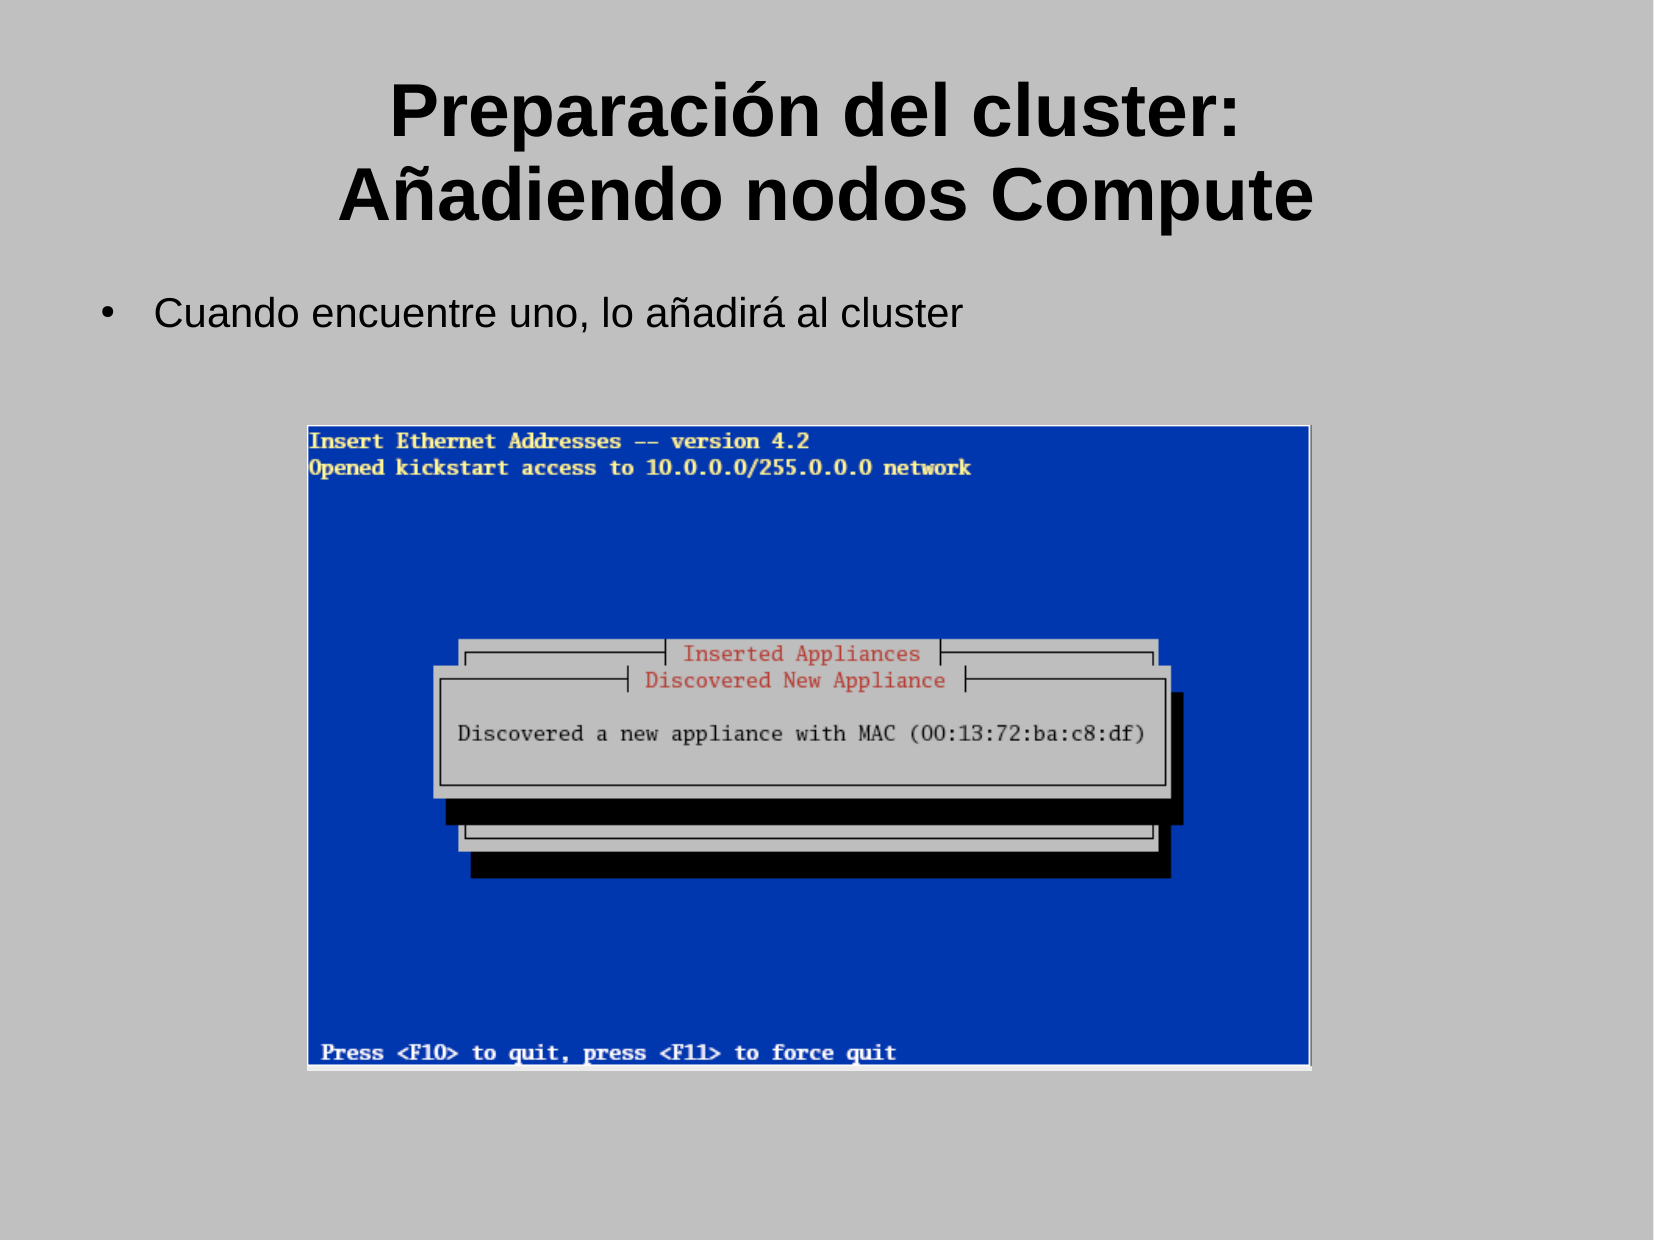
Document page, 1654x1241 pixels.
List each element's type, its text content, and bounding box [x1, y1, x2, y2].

title Preparación del cluster: Añadiendo nodos Compute [82, 49, 1571, 257]
list Cuando encuentre uno, lo añadirá al cluster [82, 290, 1571, 1010]
picture [307, 425, 1312, 1071]
